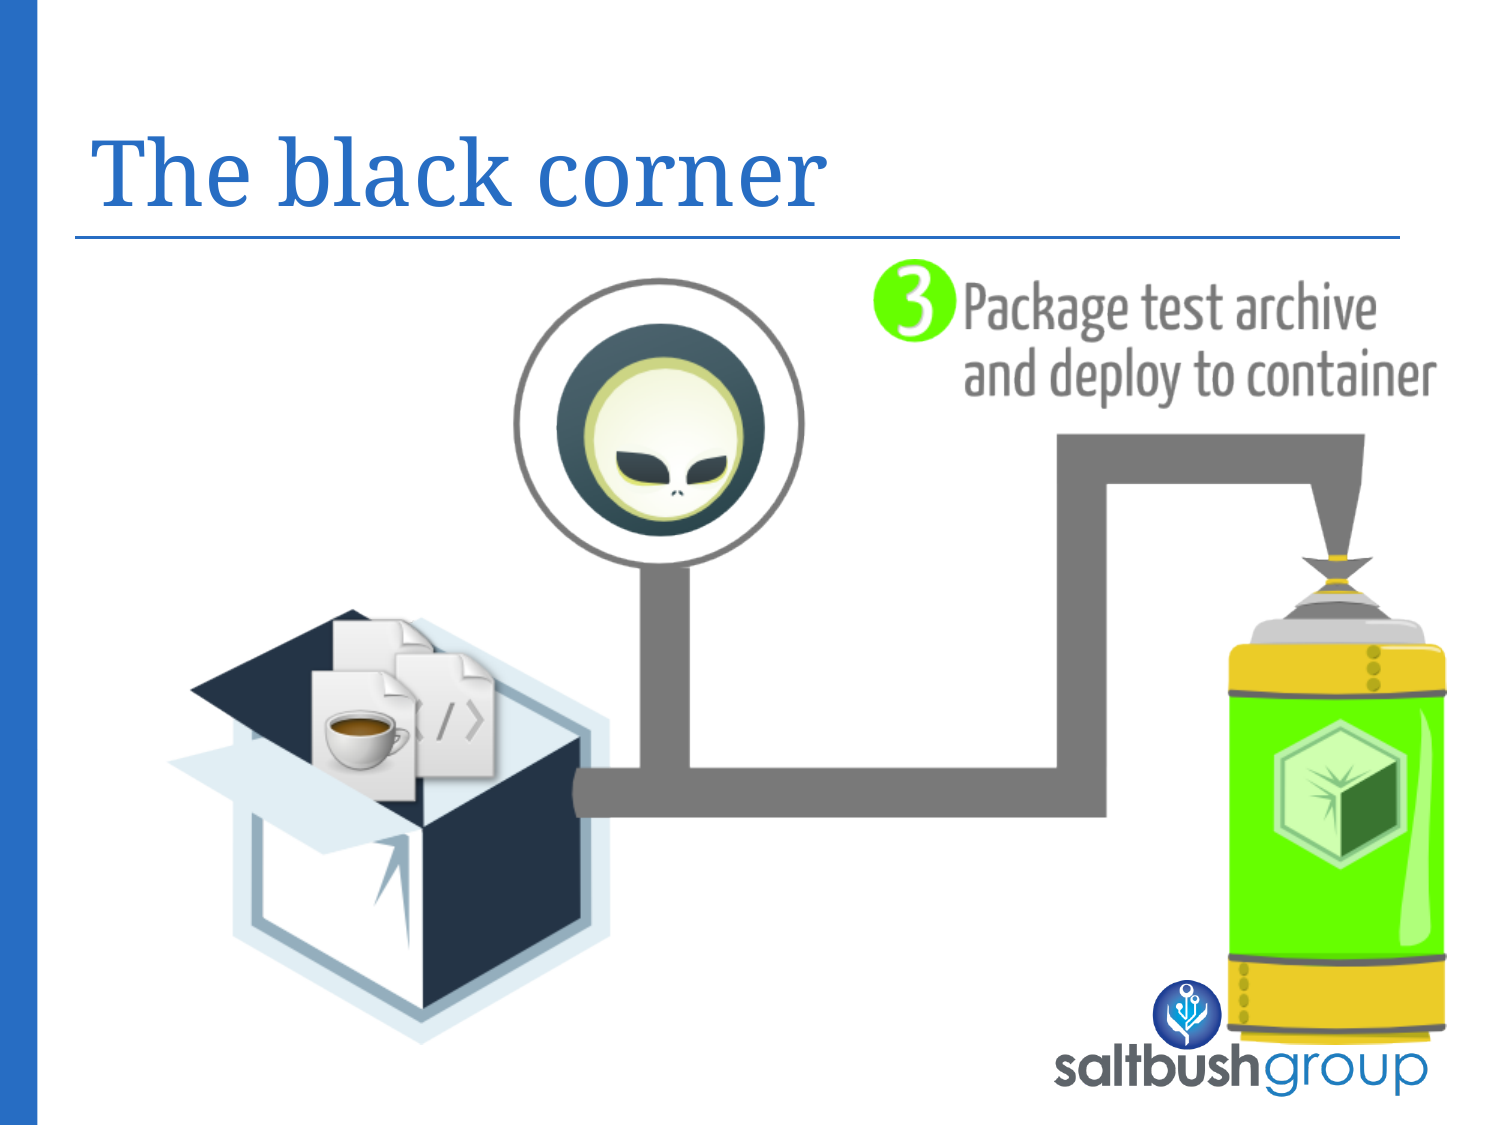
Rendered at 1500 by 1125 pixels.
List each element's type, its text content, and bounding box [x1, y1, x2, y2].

picture [165, 259, 1447, 1102]
title The black corner [75, 45, 1430, 233]
